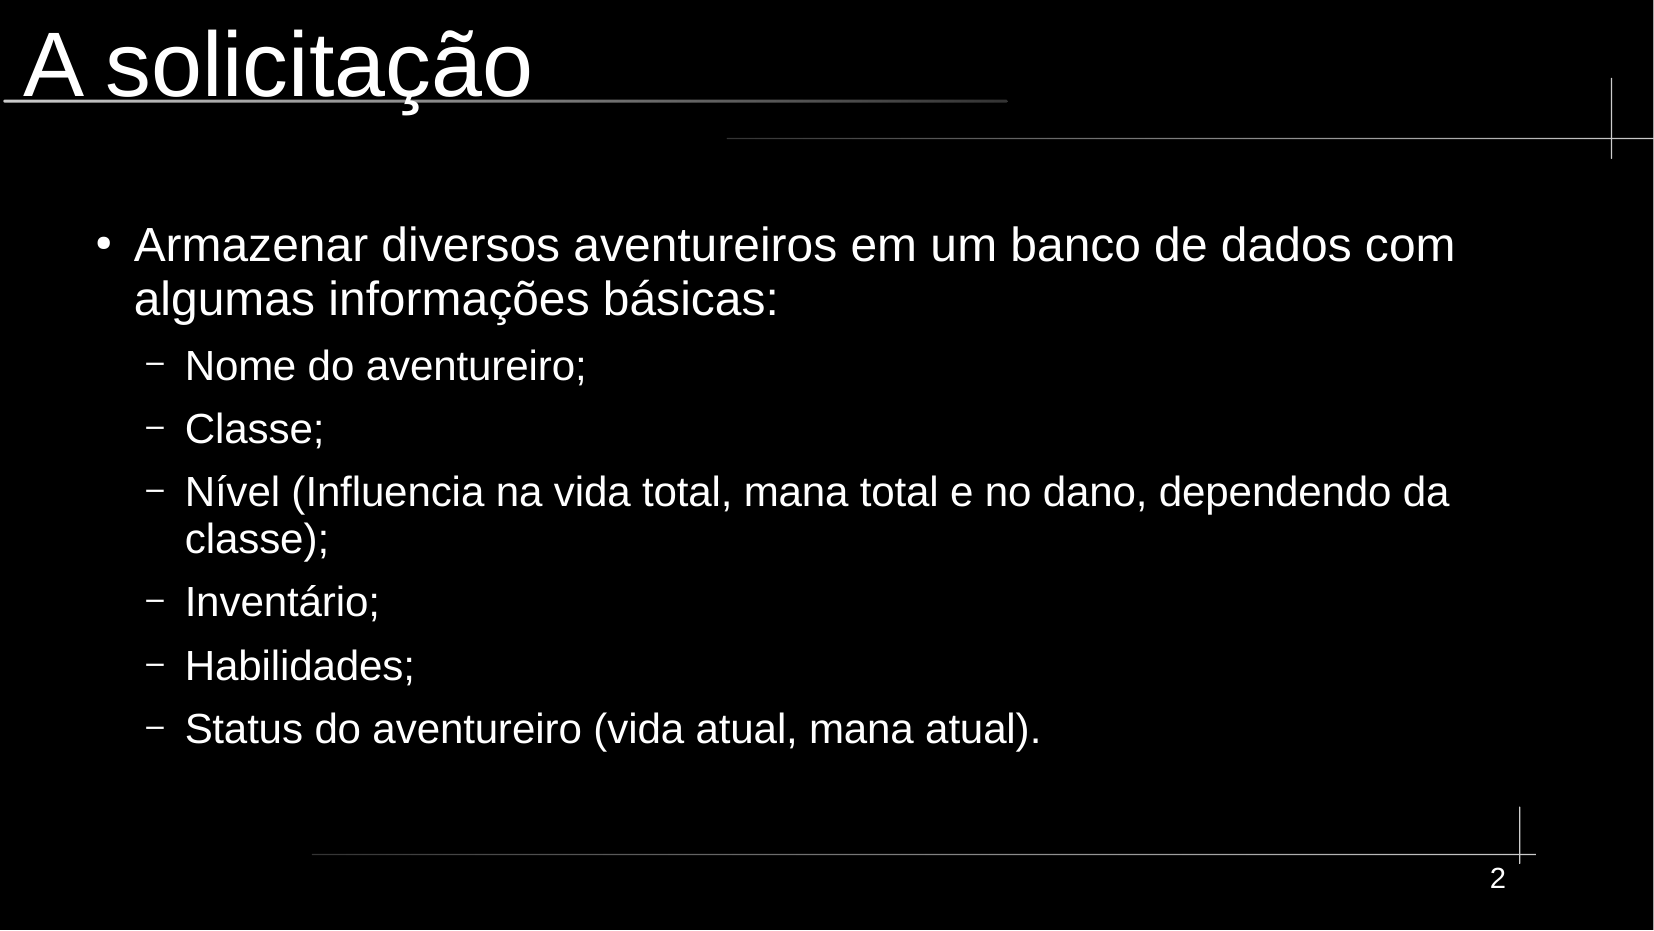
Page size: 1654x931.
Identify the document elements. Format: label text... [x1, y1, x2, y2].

title A solicitação [23, 11, 1589, 119]
list Armazenar diversos aventureiros em um banco de dados com algumas informações básicas: Nome do aventureiro; Classe; Nível (Influencia na vida total, mana total e no dano, dependendo da classe); Inventário; Habilidades; Status do aventureiro (vida atual, mana atual). [82, 217, 1571, 758]
